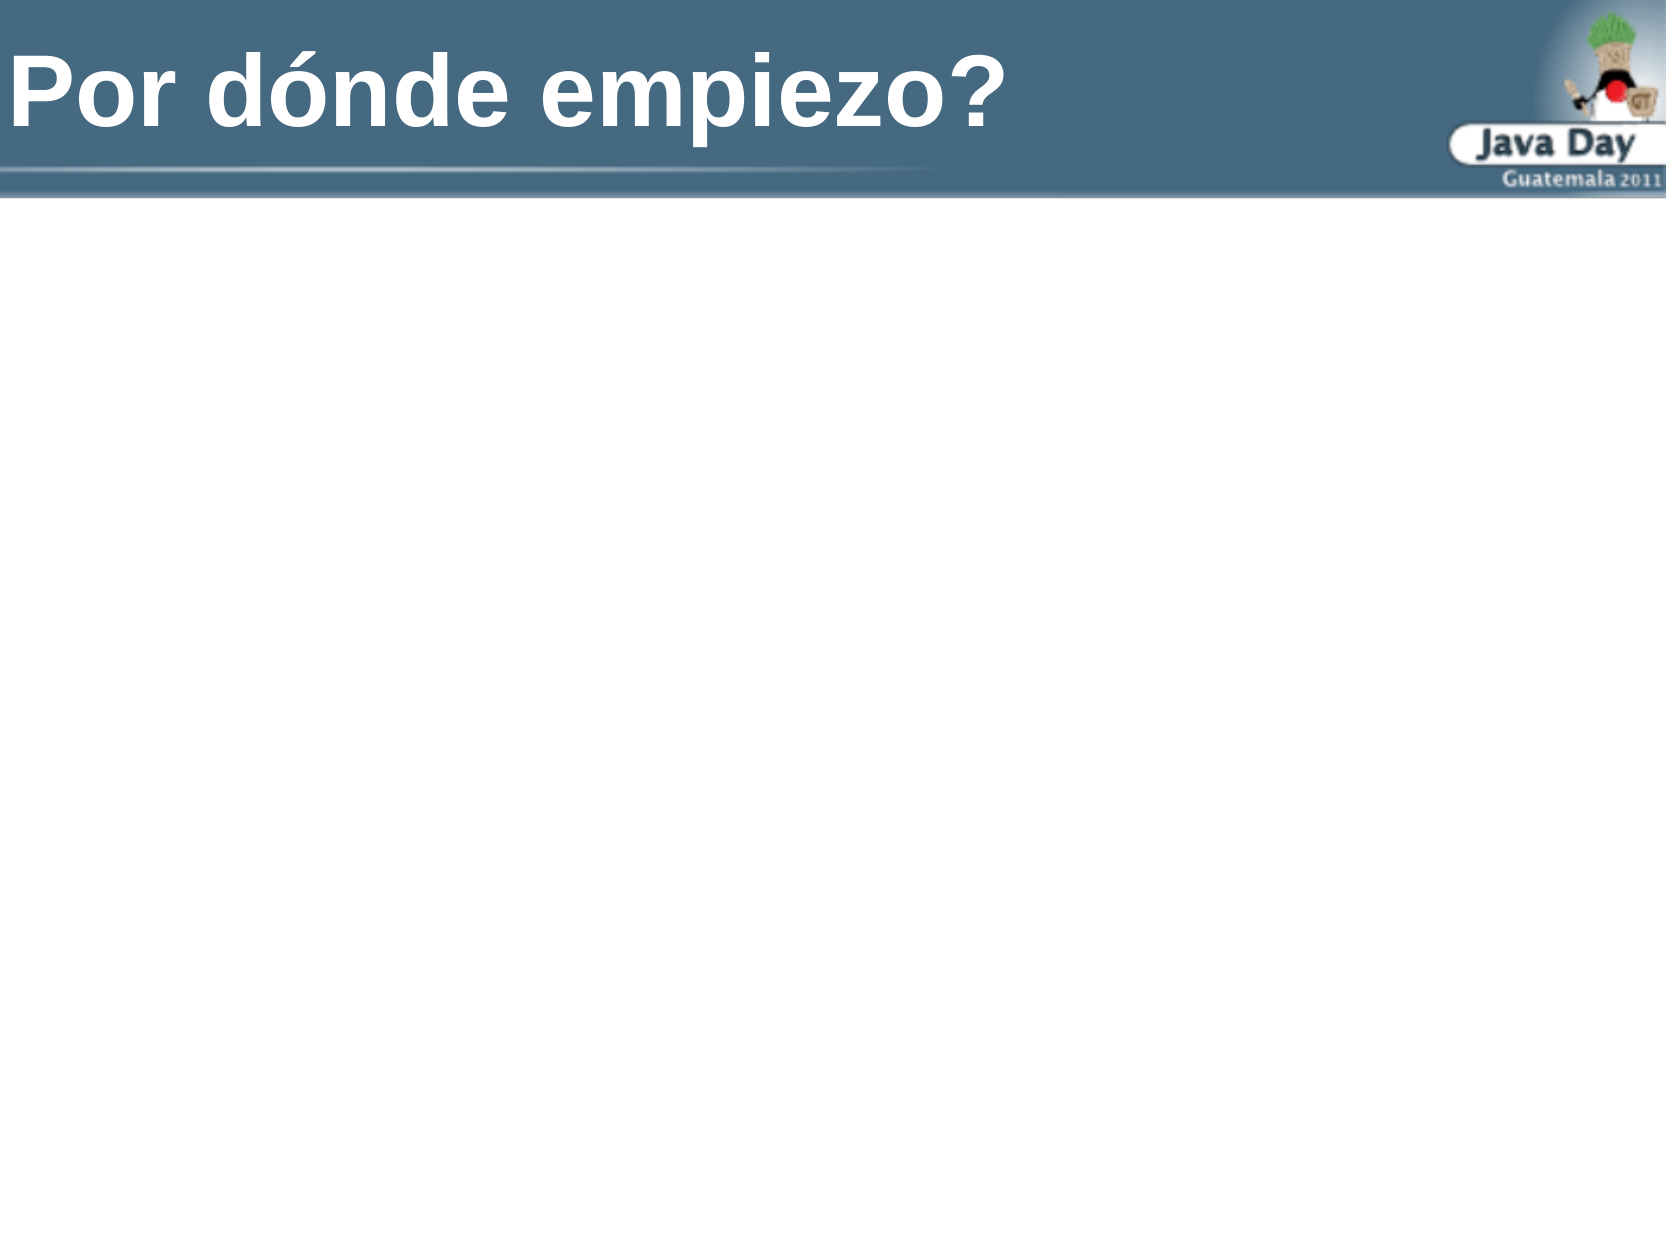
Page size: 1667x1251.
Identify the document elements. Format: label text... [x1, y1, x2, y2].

text_box Por dónde empiezo? [7, 33, 1502, 151]
picture [0, 0, 1666, 200]
